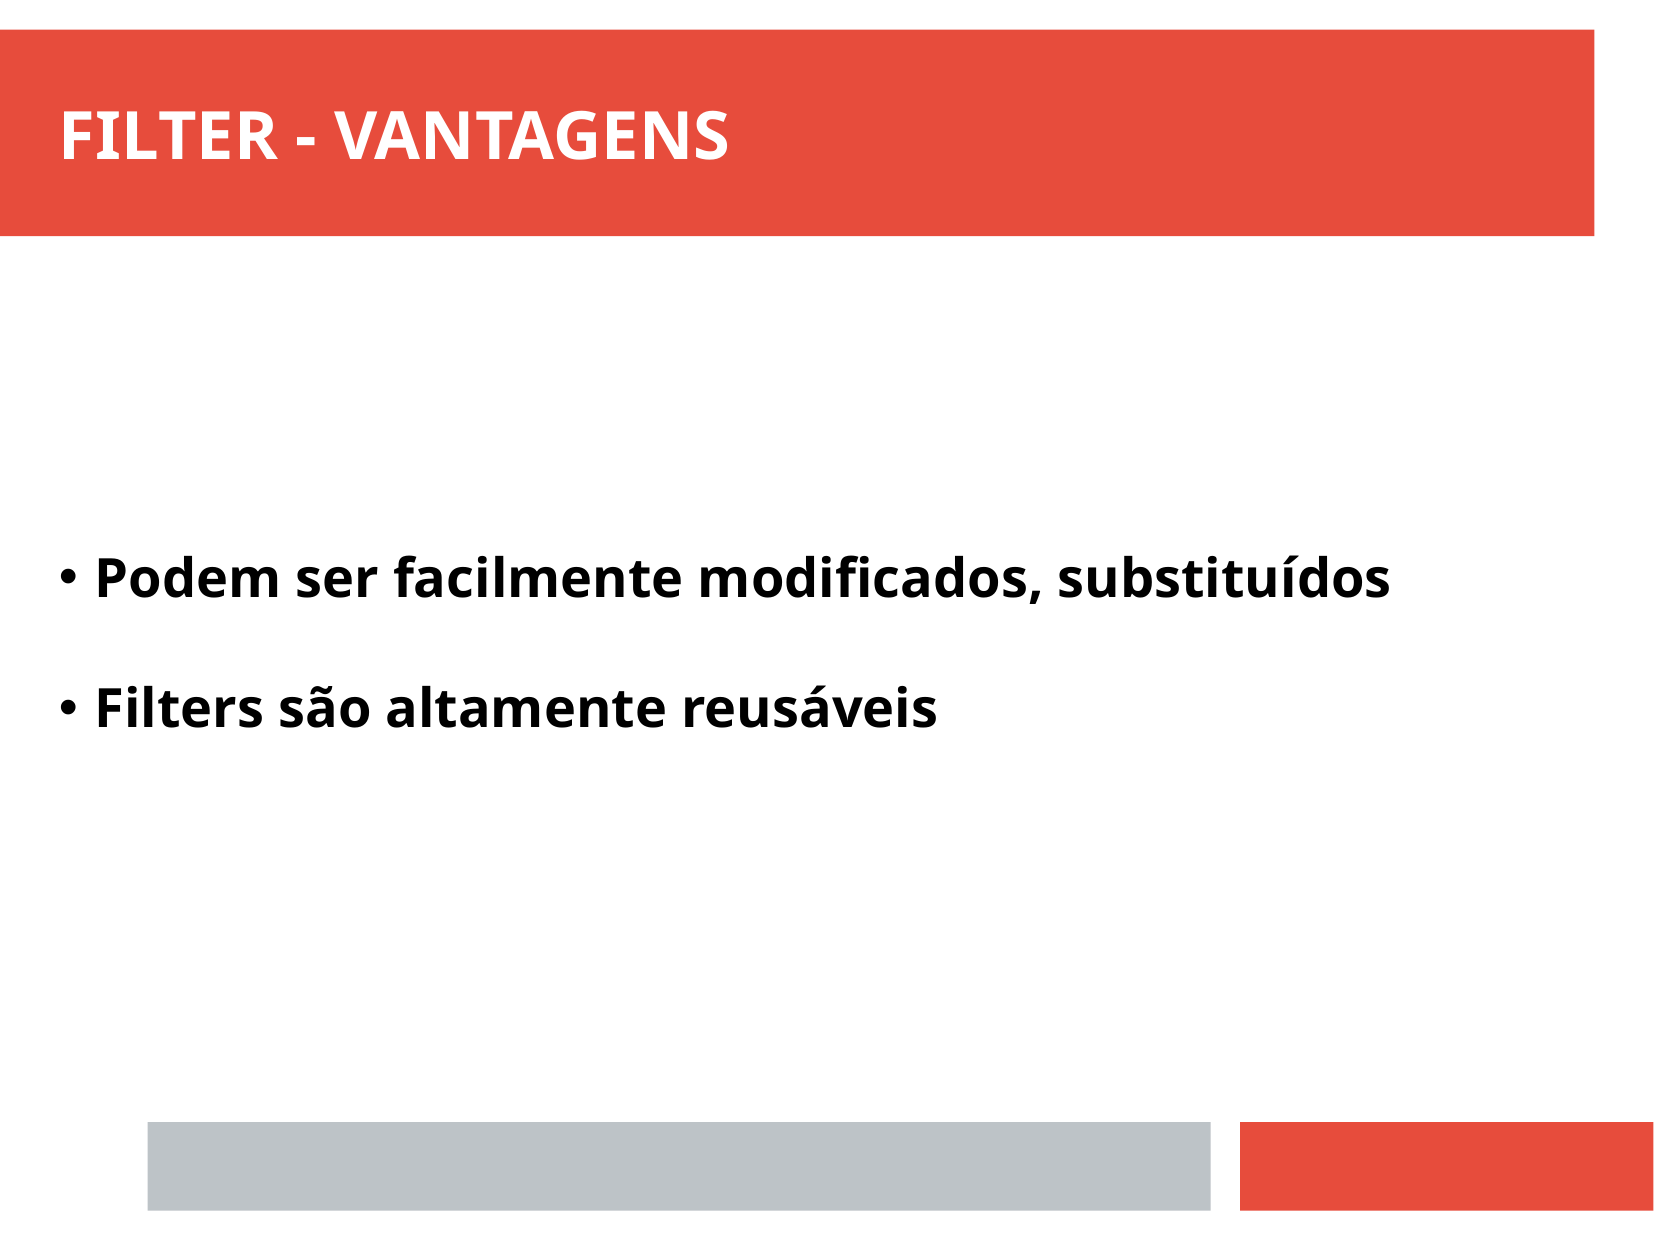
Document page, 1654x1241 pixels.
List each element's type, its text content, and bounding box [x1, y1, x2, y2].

subtitle Podem ser facilmente modificados, substituídos Filters são altamente reusáveis [59, 324, 1565, 1093]
title FILTER - VANTAGENS [59, 59, 1595, 207]
